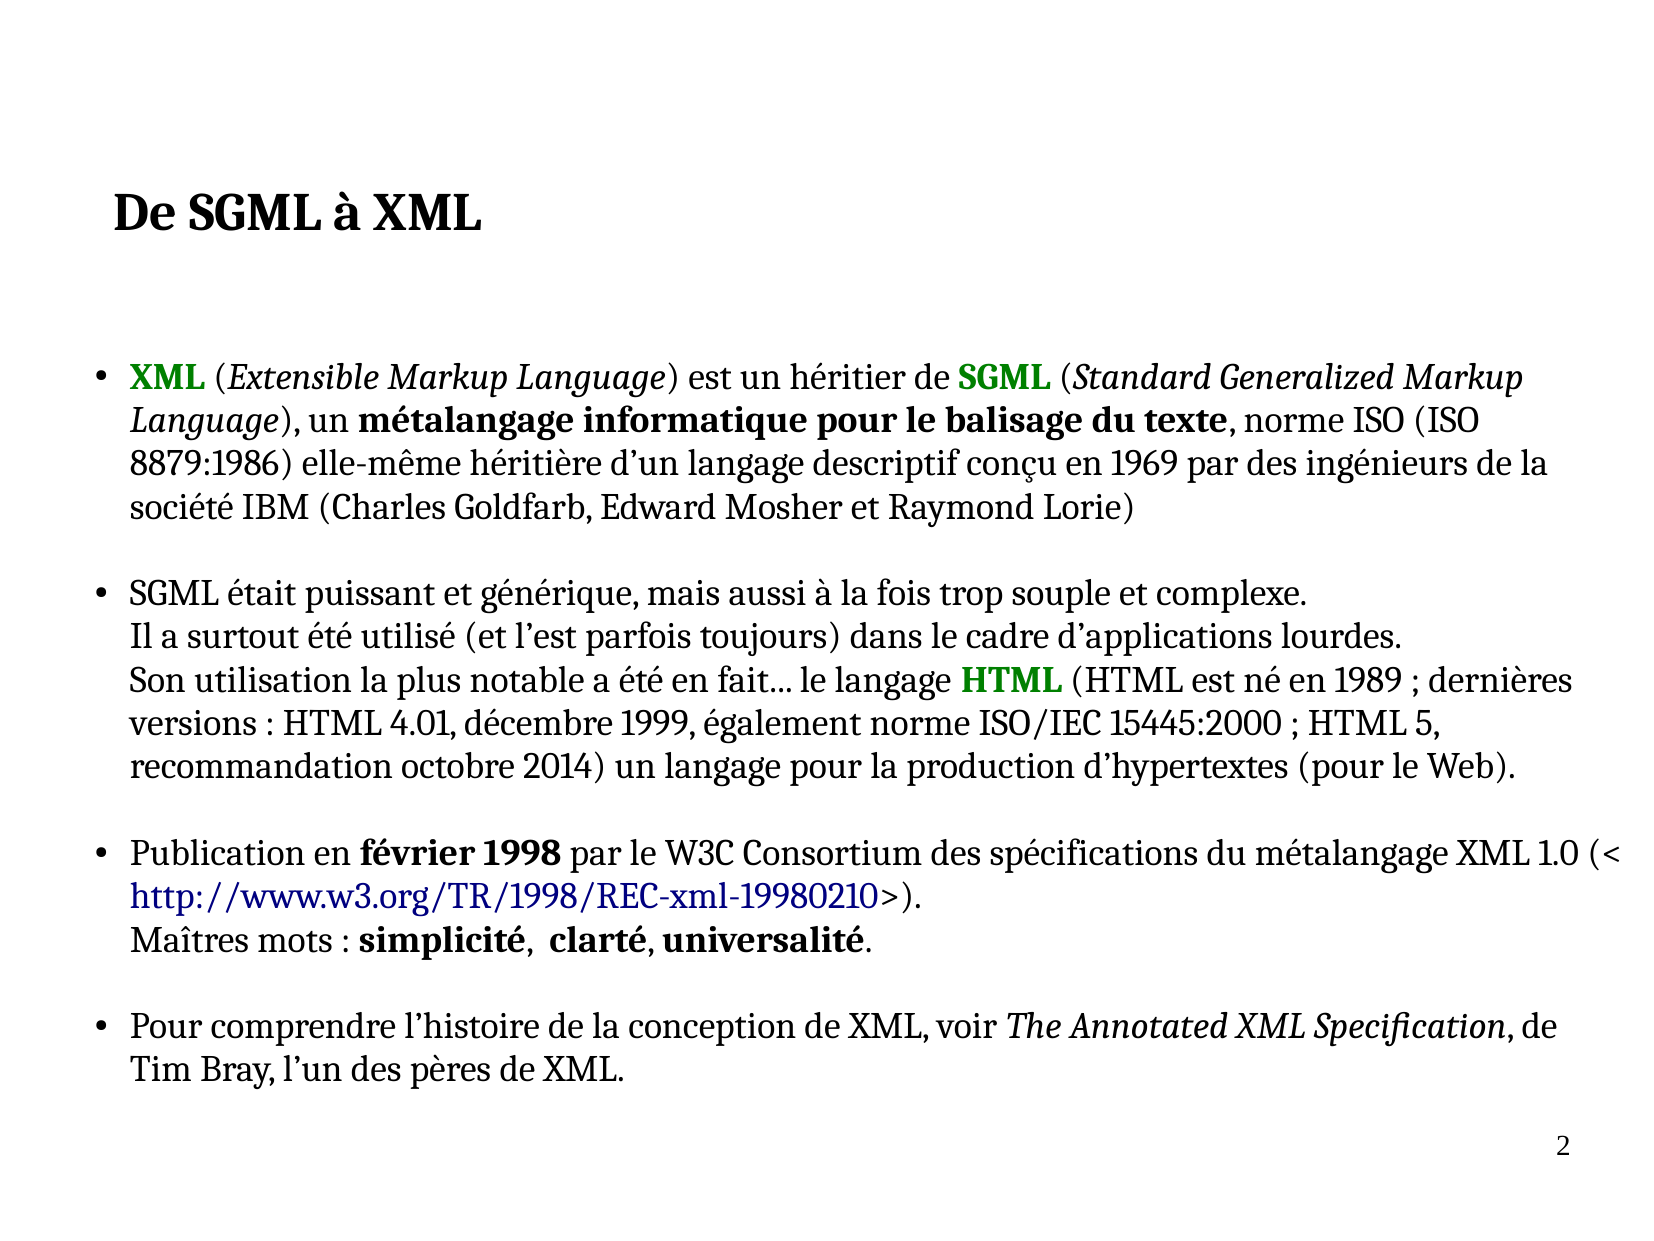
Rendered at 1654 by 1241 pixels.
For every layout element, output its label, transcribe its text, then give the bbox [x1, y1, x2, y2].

title De SGML à XML [113, 116, 1566, 309]
subtitle XML (Extensible Markup Language) est un héritier de SGML (Standard Generalized Markup Language), un métalangage informatique pour le balisage du texte, norme ISO (ISO 8879:1986) elle-même héritière d’un langage descriptif conçu en 1969 par des ingénieurs de la société IBM (Charles Goldfarb, Edward Mosher et Raymond Lorie) SGML était puissant et générique, mais aussi à la fois trop souple et complexe. Il a surtout été utilisé (et l’est parfois toujours) dans le cadre d’applications lourdes. Son utilisation la plus notable a été en fait... le langage HTML (HTML est né en 1989 ; dernières versions : HTML 4.01, décembre 1999, également norme ISO/IEC 15445:2000 ; HTML 5, recommandation octobre 2014) un langage pour la production d’hypertextes (pour le Web). Publication en février 1998 par le W3C Consortium des spécifications du métalangage XML 1.0 (<http://www.w3.org/TR/1998/REC-xml-19980210>). Maîtres mots : simplicité, clarté, universalité. Pour comprendre l’histoire de la conception de XML, voir The Annotated XML Specification, de Tim Bray, l’un des pères de XML. [59, 324, 1625, 1123]
